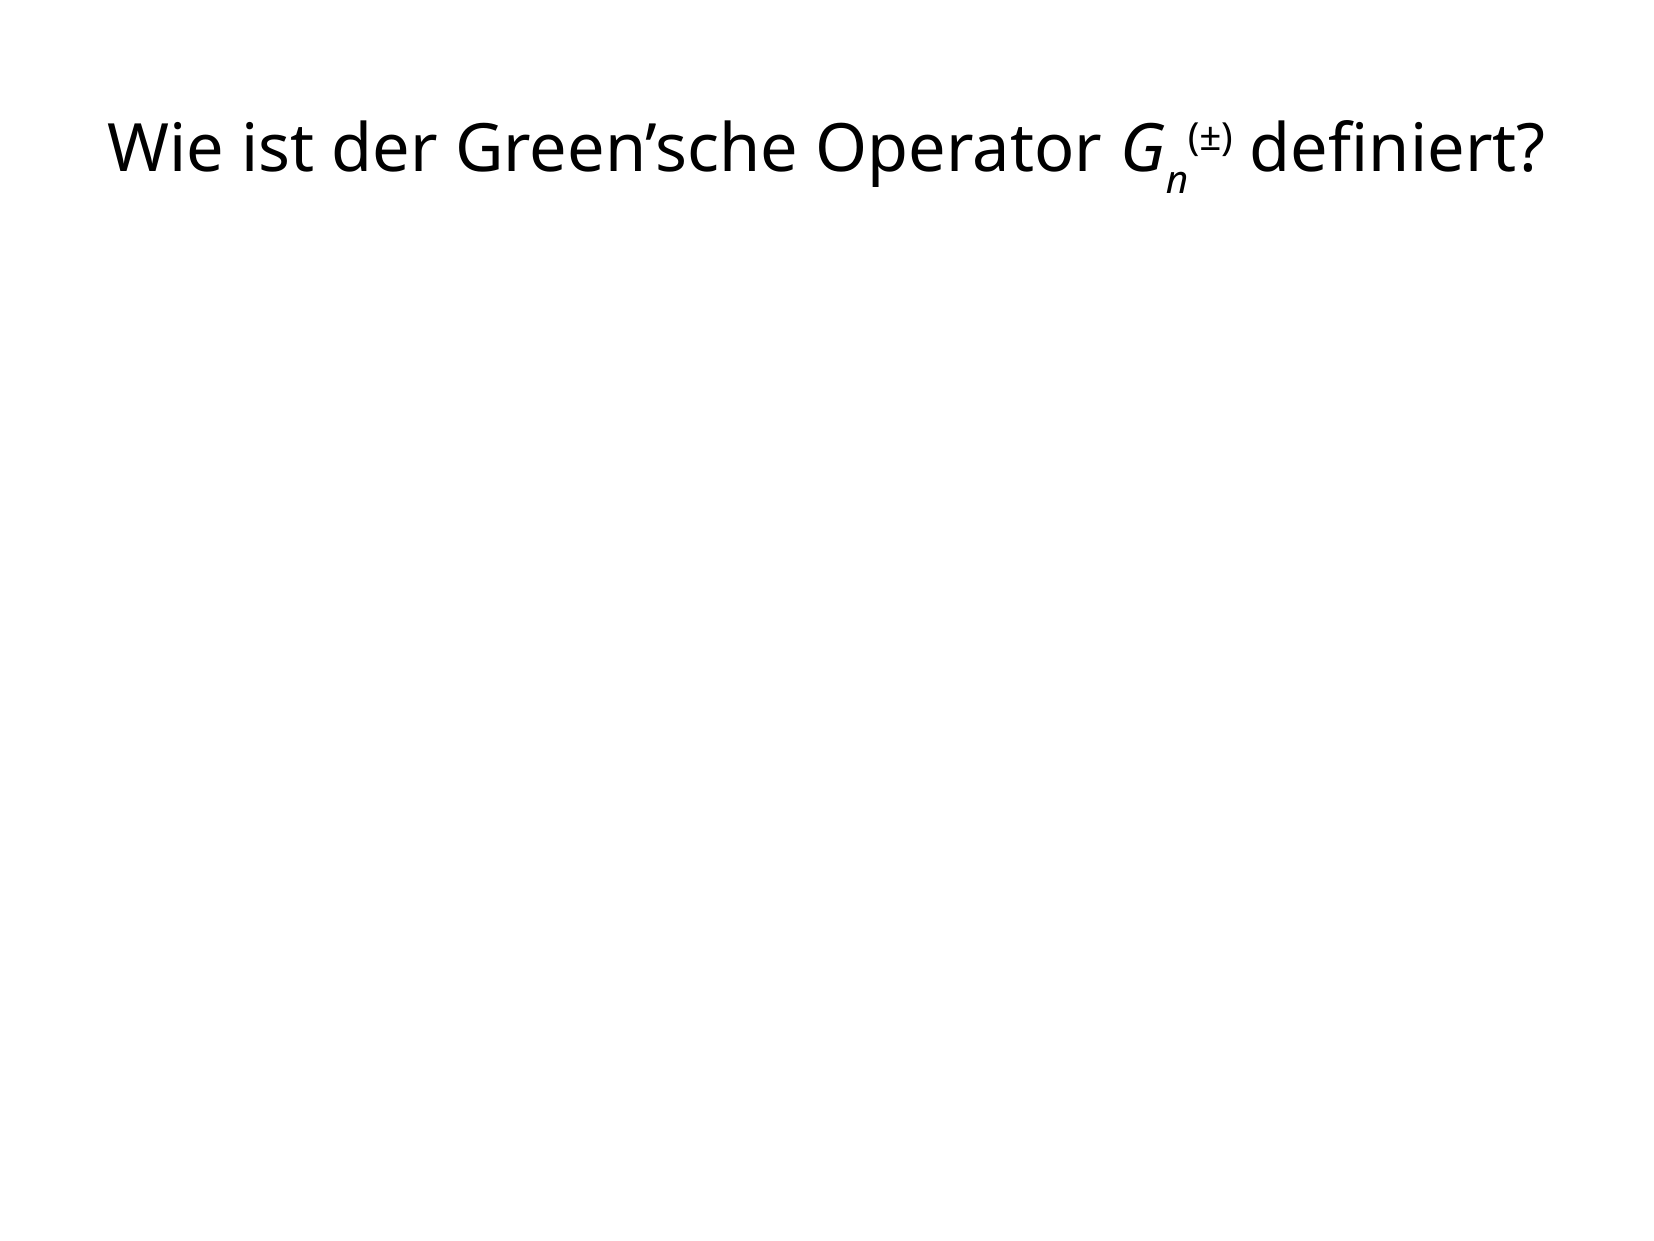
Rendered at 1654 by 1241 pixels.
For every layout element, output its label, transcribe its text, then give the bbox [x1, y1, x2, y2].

title Wie ist der Green’sche Operator Gn(±) definiert? [82, 49, 1571, 257]
